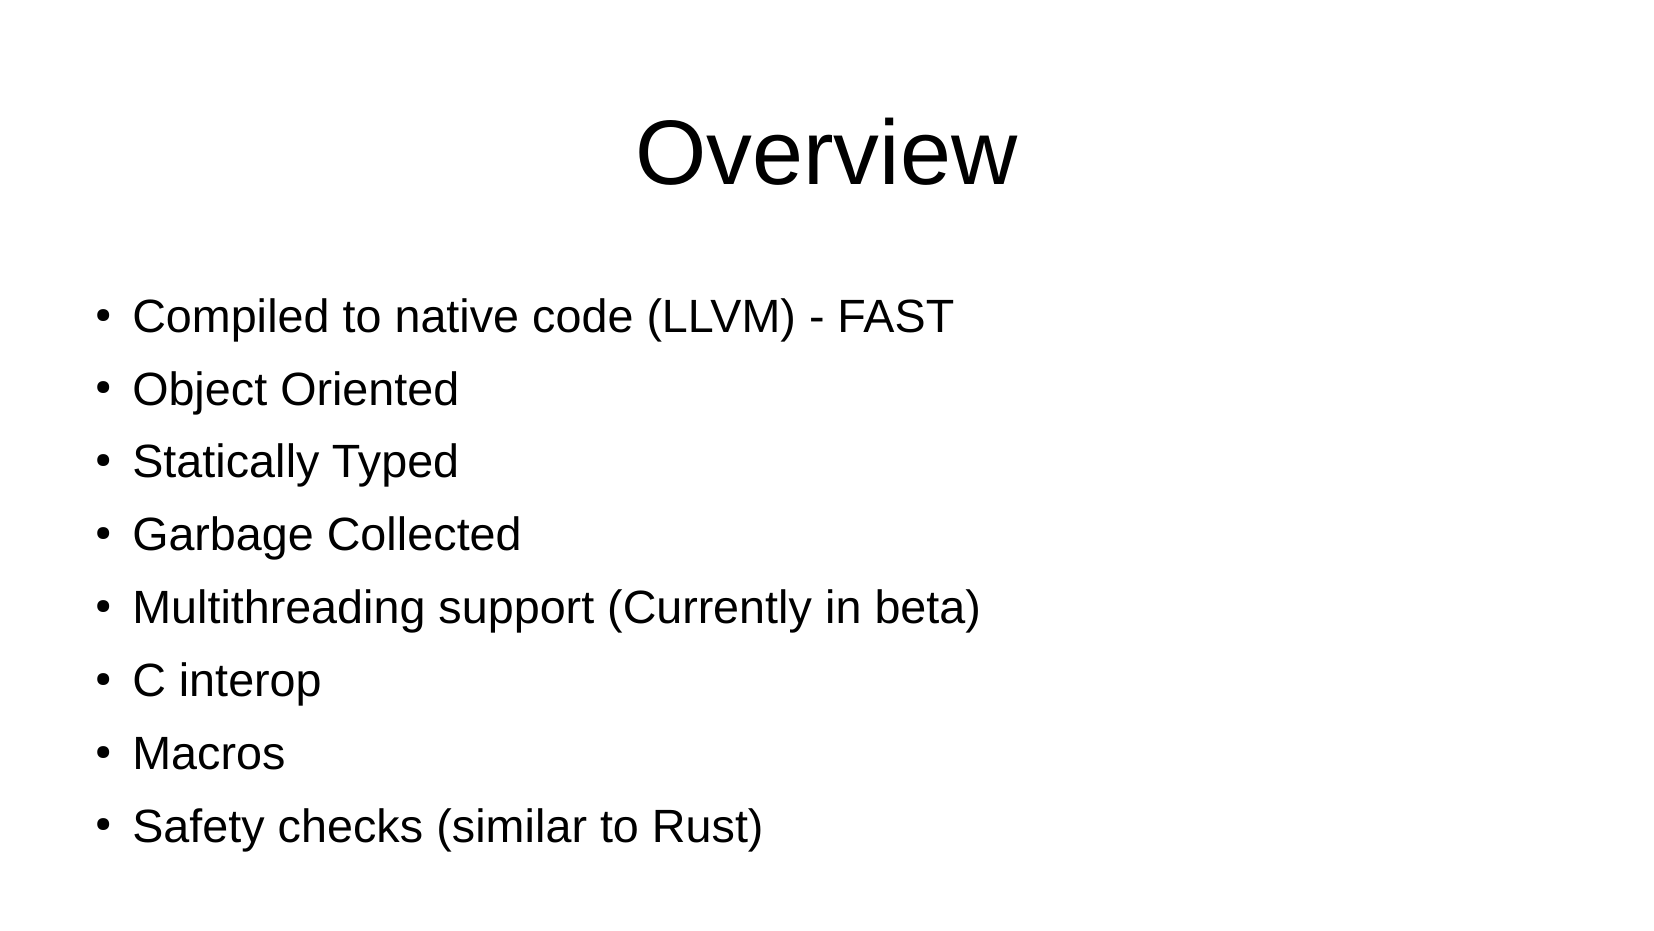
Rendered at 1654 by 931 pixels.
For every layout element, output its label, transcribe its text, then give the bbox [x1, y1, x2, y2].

list Compiled to native code (LLVM) - FAST Object Oriented Statically Typed Garbage Collected Multithreading support (Currently in beta) C interop Macros Safety checks (similar to Rust) [82, 290, 1571, 856]
title Overview [82, 49, 1571, 257]
